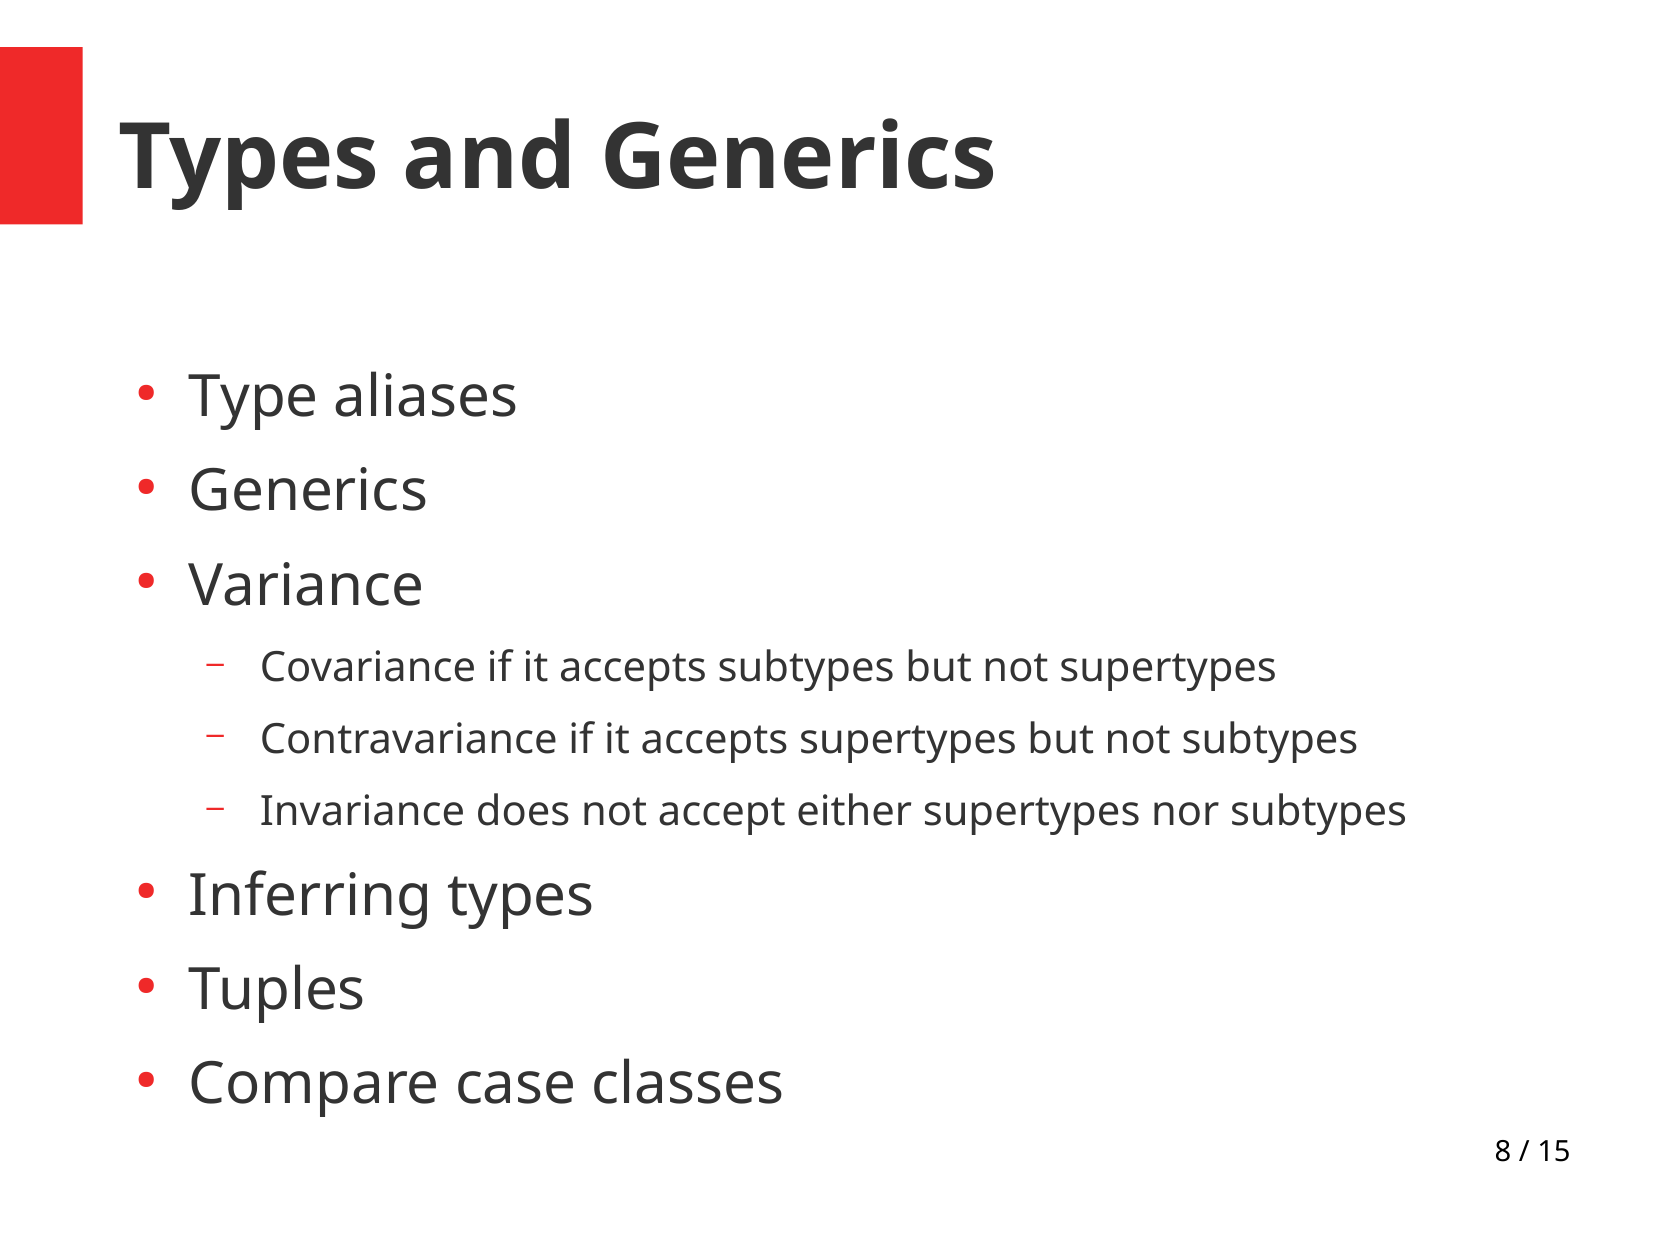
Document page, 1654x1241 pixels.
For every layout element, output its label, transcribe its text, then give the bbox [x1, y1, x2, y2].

title Types and Generics [118, 49, 1571, 257]
list Type aliases Generics Variance Covariance if it accepts subtypes but not supertypes Contravariance if it accepts supertypes but not subtypes Invariance does not accept either supertypes nor subtypes Inferring types Tuples Compare case classes [118, 354, 1536, 1074]
